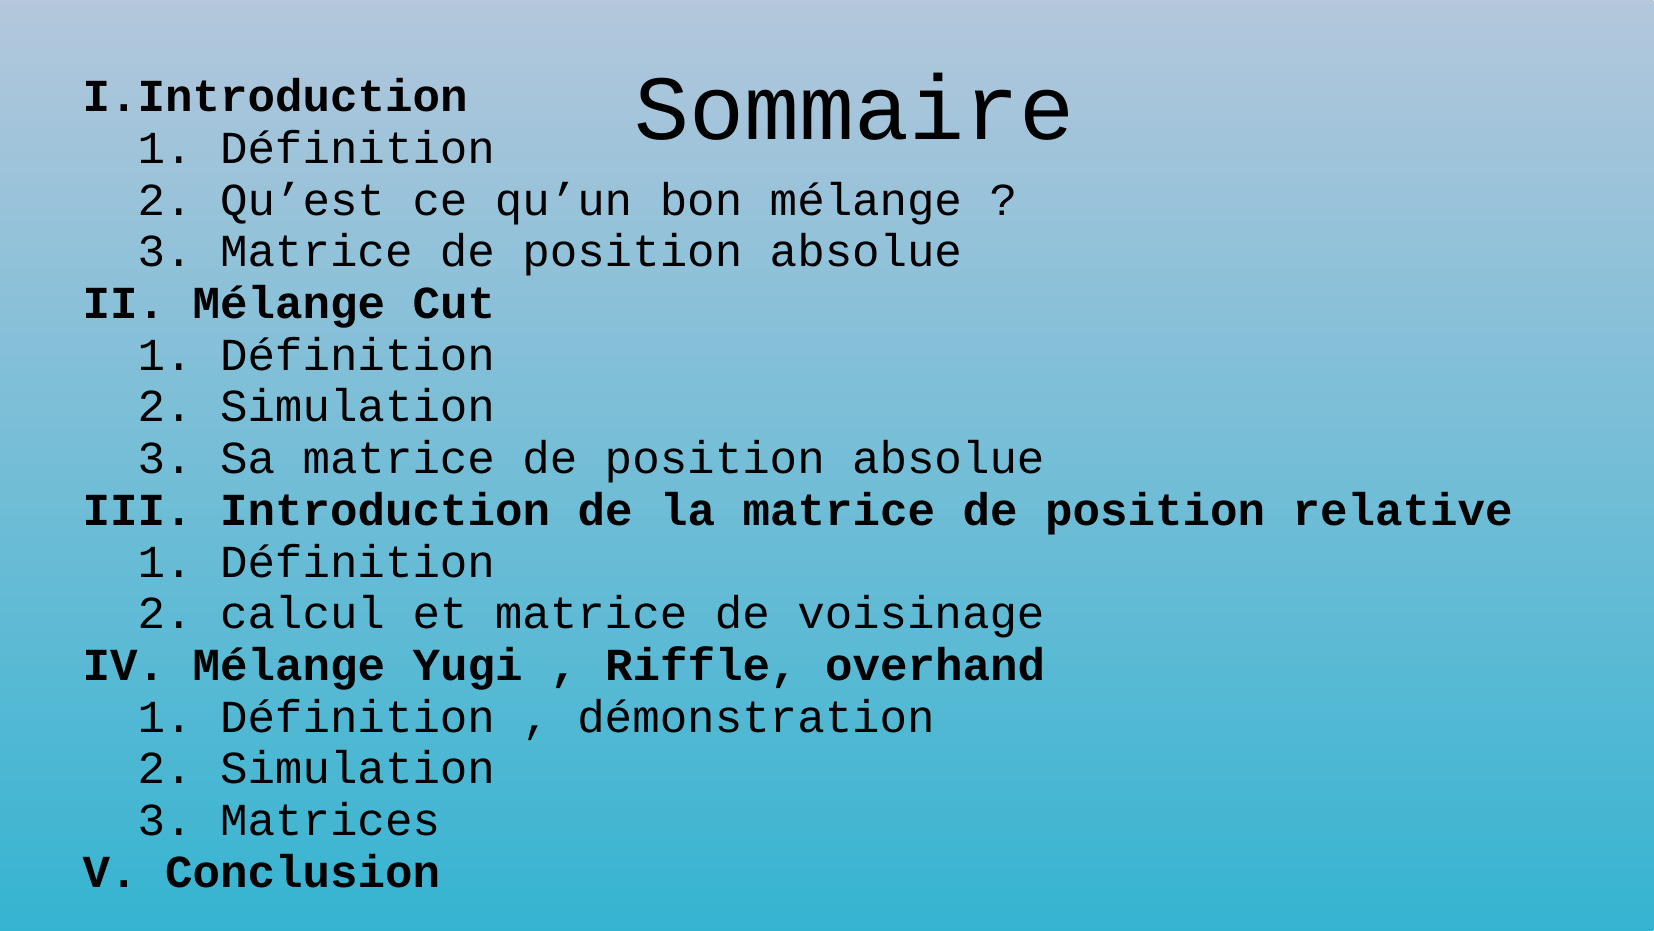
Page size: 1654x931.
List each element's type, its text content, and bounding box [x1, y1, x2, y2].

subtitle I.Introduction 1. Définition 2. Qu’est ce qu’un bon mélange ? 3. Matrice de position absolue II. Mélange Cut 1. Définition 2. Simulation 3. Sa matrice de position absolue III. Introduction de la matrice de position relative 1. Définition 2. calcul et matrice de voisinage IV. Mélange Yugi , Riffle, overhand 1. Définition , démonstration 2. Simulation 3. Matrices V. Conclusion [82, 88, 1571, 887]
title Sommaire [82, 37, 1571, 88]
